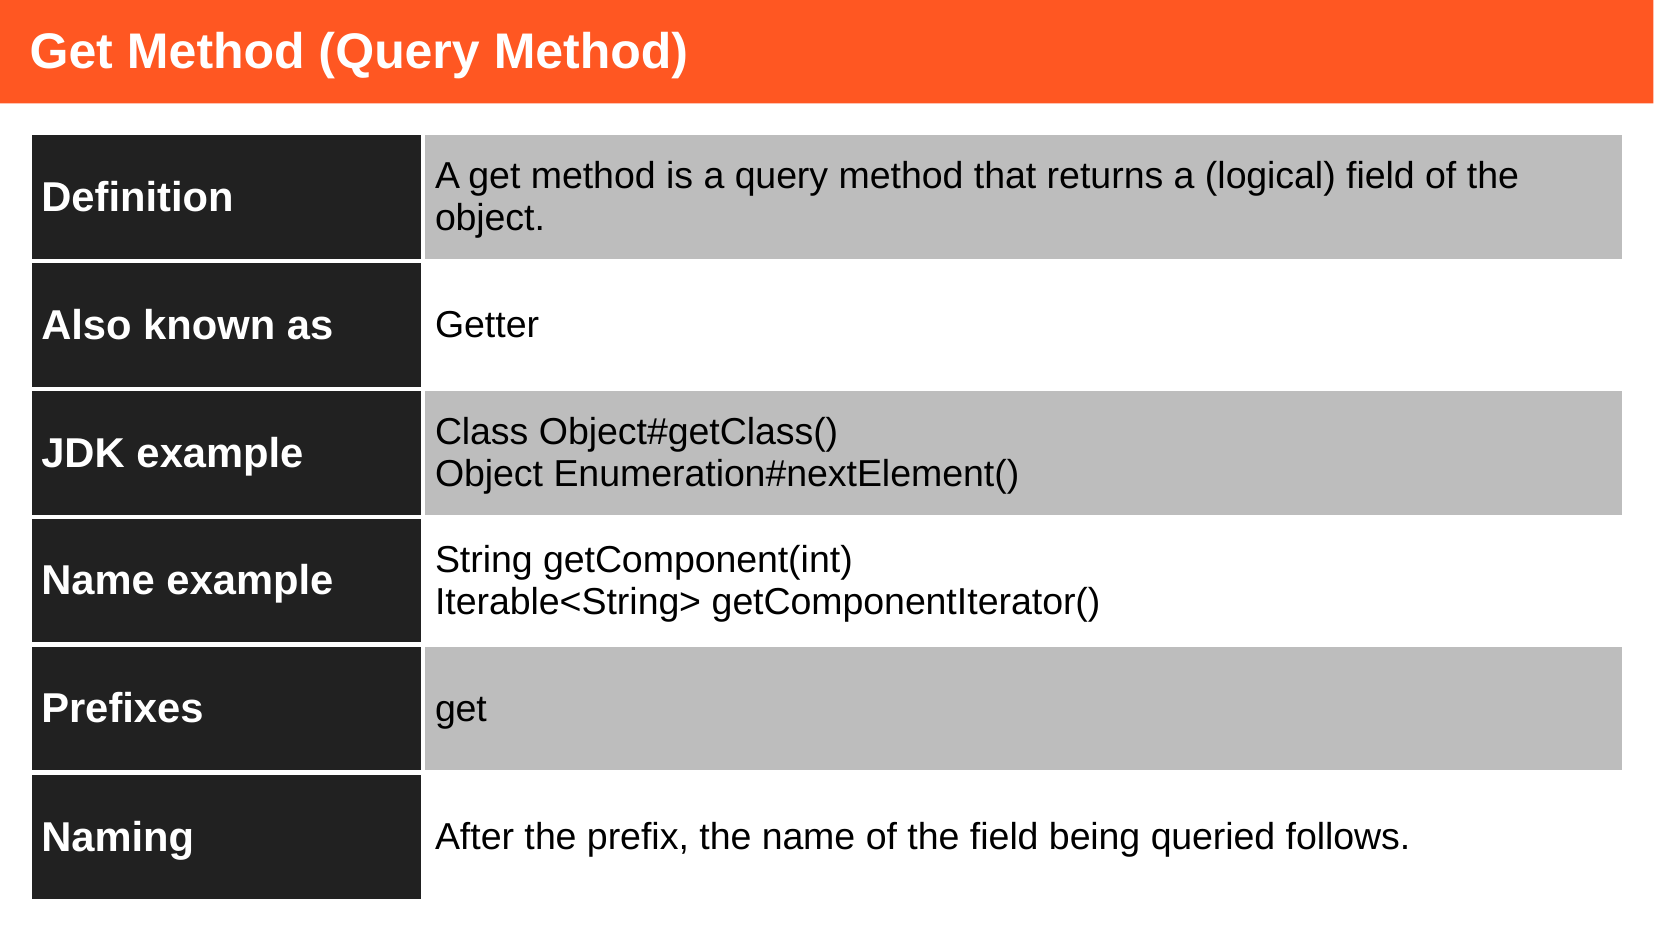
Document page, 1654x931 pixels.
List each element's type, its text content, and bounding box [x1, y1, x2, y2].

table_cell Getter [425, 263, 1622, 387]
table_cell String getComponent(int) Iterable<String> getComponentIterator() [425, 519, 1622, 642]
table_cell Naming [32, 775, 421, 899]
table_cell Also known as [32, 263, 421, 387]
table_header A get method is a query method that returns a (logical) field of the object. [425, 135, 1622, 259]
table_cell Prefixes [32, 647, 421, 770]
table_cell get [425, 647, 1622, 770]
table_cell After the prefix, the name of the field being queried follows. [425, 775, 1622, 899]
table_cell JDK example [32, 391, 421, 515]
table_cell Name example [32, 519, 421, 642]
table_cell Class Object#getClass() Object Enumeration#nextElement() [425, 391, 1622, 515]
table_header Definition [32, 135, 421, 259]
title Get Method (Query Method) [0, 0, 1654, 104]
